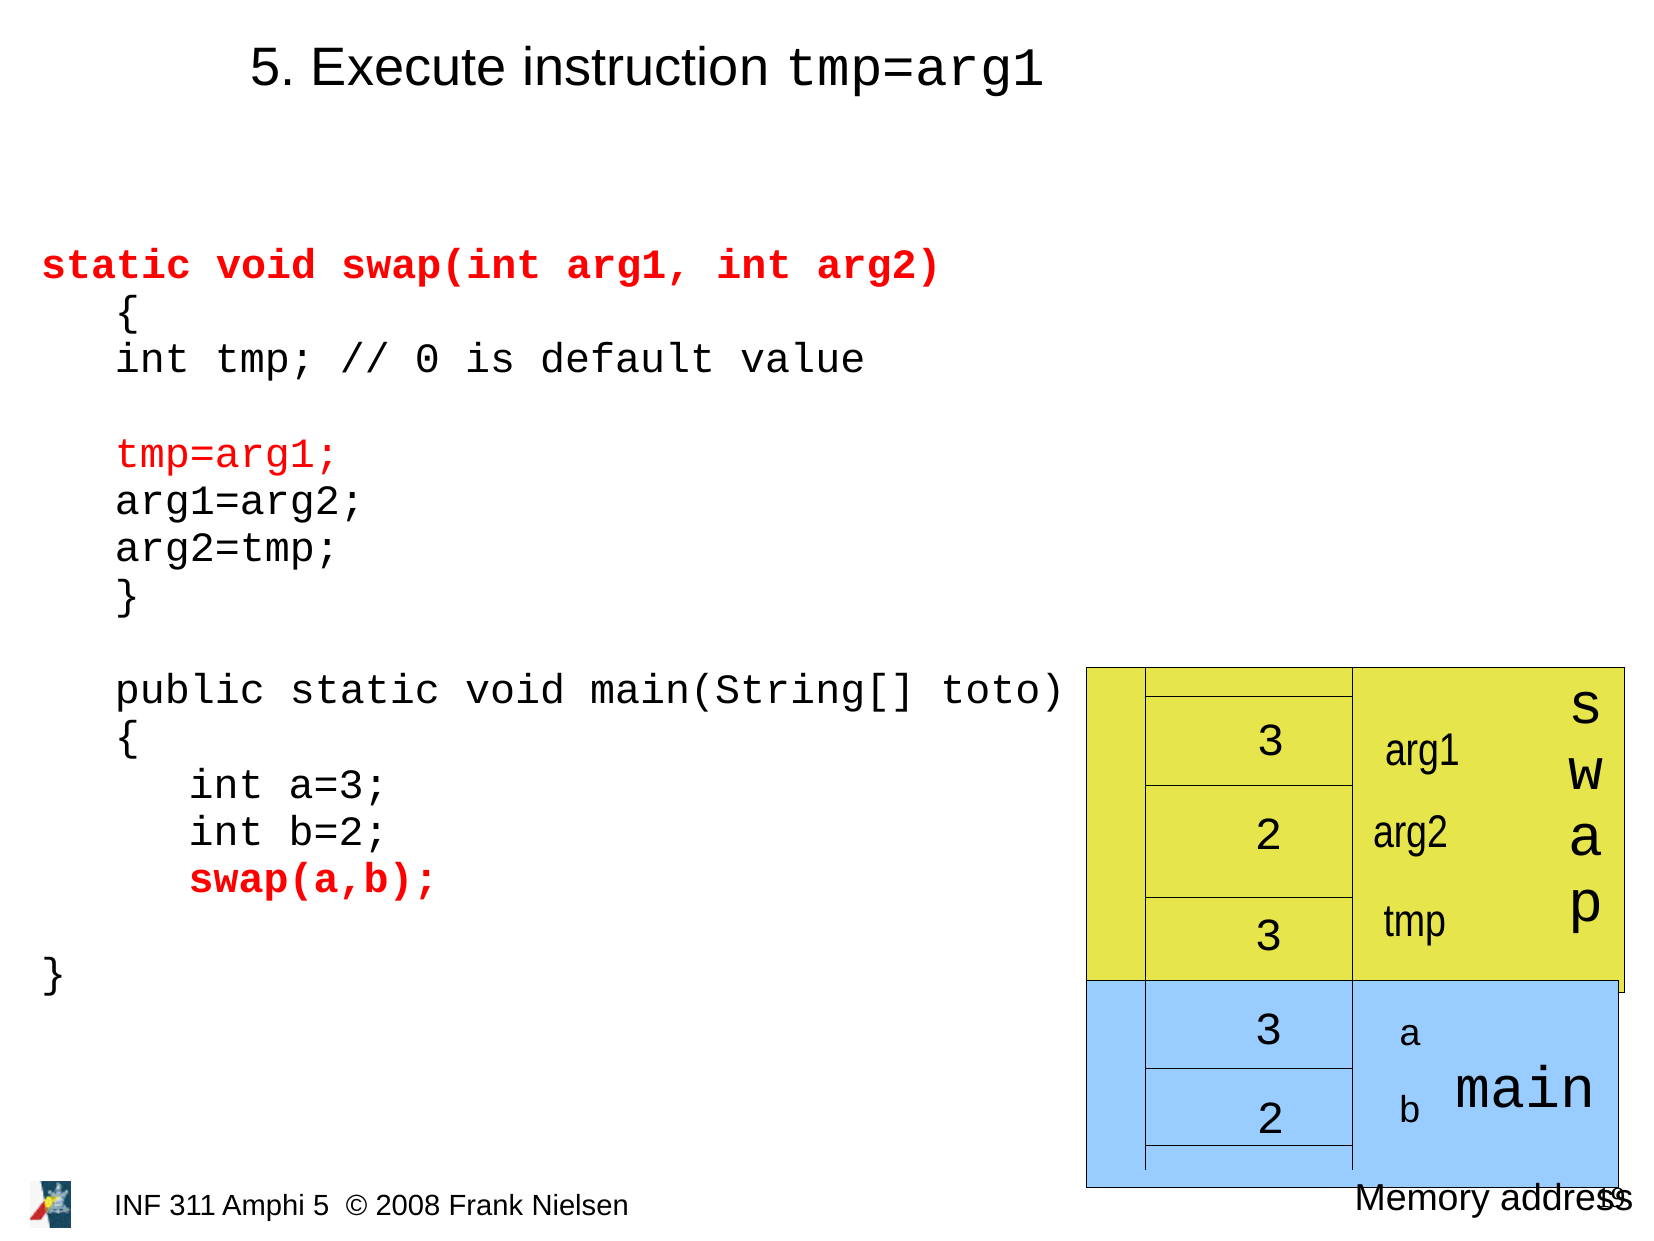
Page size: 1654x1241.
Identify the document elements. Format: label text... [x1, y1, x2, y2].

text_box arg2 [1358, 797, 1506, 886]
text_box 3 [1240, 905, 1298, 969]
text_box static void swap(int arg1, int arg2) { int tmp; // 0 is default value tmp=arg1; arg1=arg2; arg2=tmp; } public static void main(String[] toto) { int a=3; int b=2; swap(a,b); } [26, 236, 1270, 974]
text_box [1146, 697, 1352, 785]
text_box arg1 [1358, 708, 1536, 798]
text_box tmp [1358, 885, 1477, 975]
text_box [1146, 786, 1352, 897]
text_box 3 [1240, 999, 1298, 1063]
text_box [1353, 667, 1625, 1169]
picture [29, 1181, 71, 1228]
text_box b [1384, 1080, 1436, 1138]
text_box [1086, 667, 1352, 1188]
text_box 5. Execute instruction tmp=arg1 [236, 29, 1654, 325]
text_box 2 [1242, 1087, 1300, 1152]
text_box 3 [1242, 710, 1300, 774]
text_box main [1440, 1051, 1611, 1129]
text_box swap [1553, 667, 1619, 934]
text_box a [1384, 1003, 1436, 1061]
text_box Memory address [1339, 1169, 1648, 1227]
text_box [1146, 981, 1352, 1068]
text_box [1146, 1069, 1352, 1145]
text_box 2 [1240, 804, 1298, 869]
text_box [1146, 898, 1352, 980]
text_box [1146, 667, 1352, 696]
